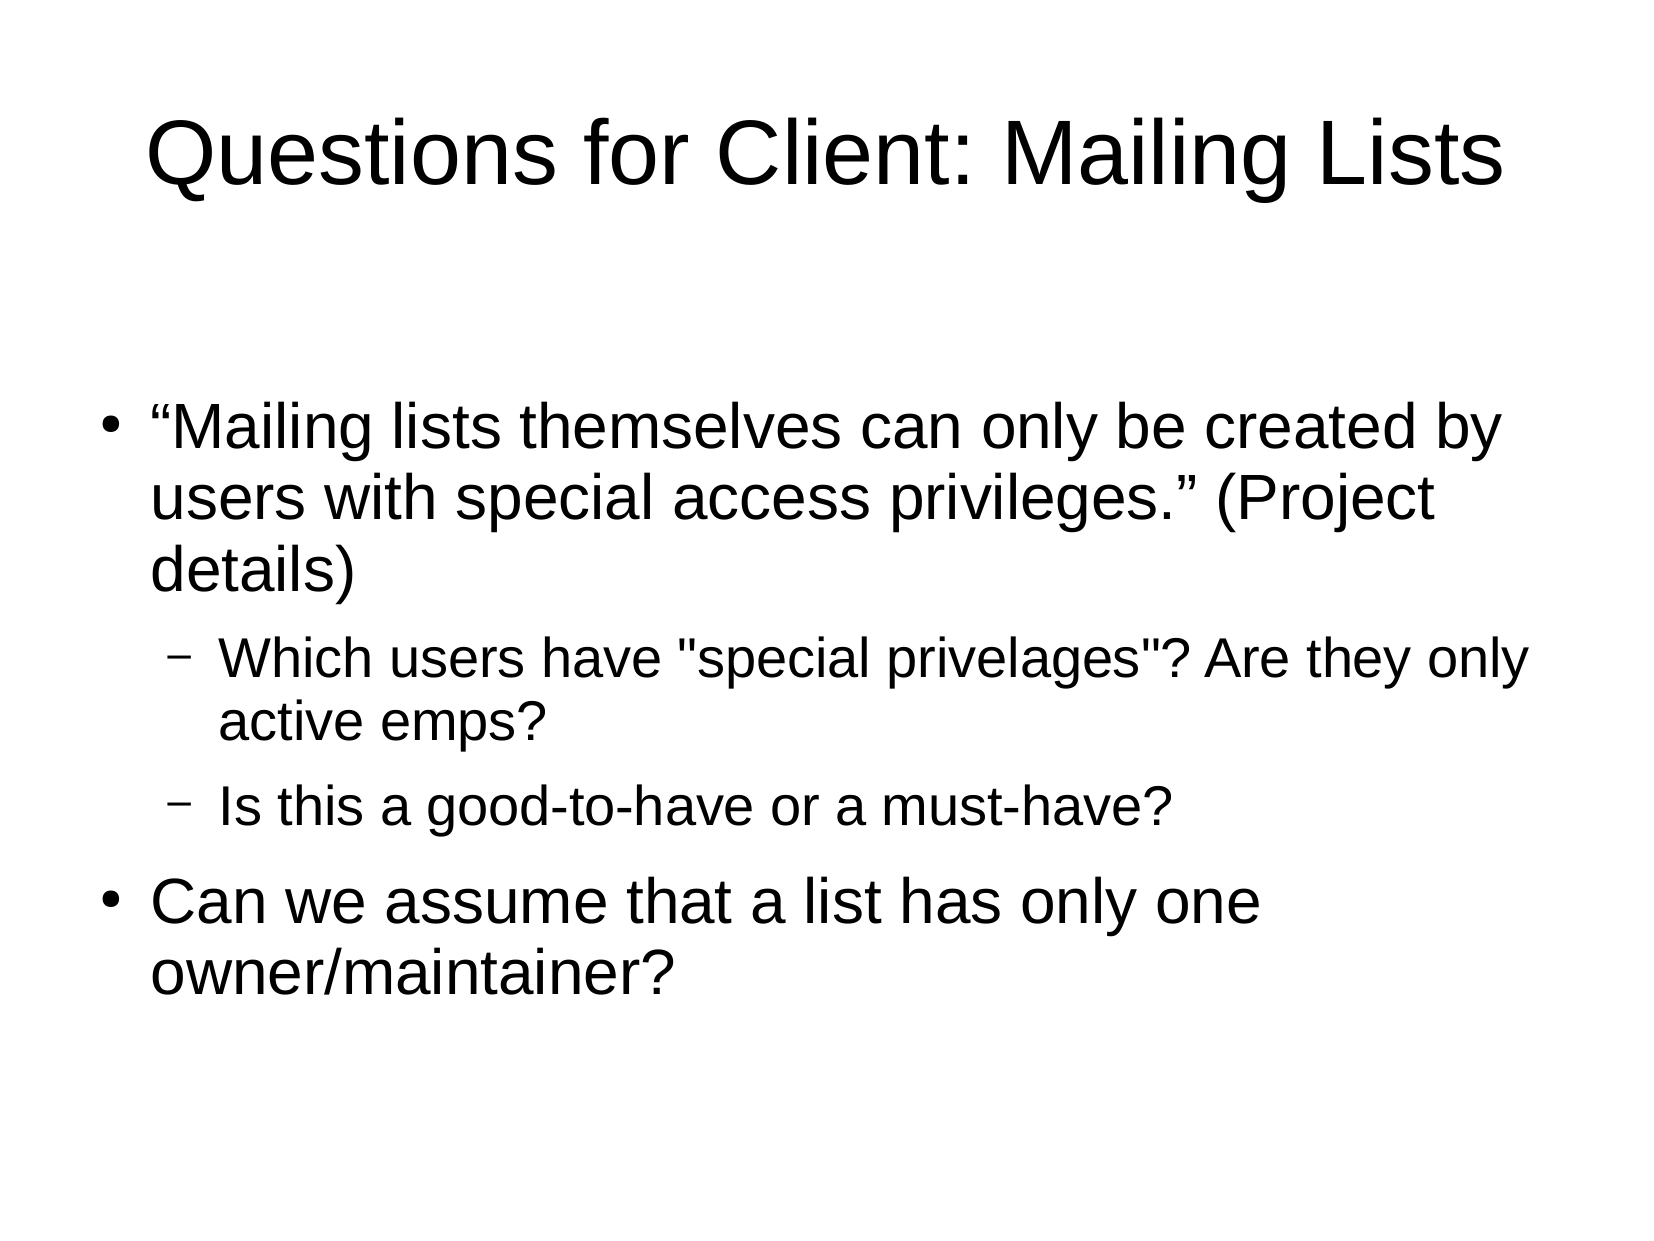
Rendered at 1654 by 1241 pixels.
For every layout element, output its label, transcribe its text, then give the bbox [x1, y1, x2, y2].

list “Mailing lists themselves can only be created by users with special access privileges.” (Project details) Which users have "special privelages"? Are they only active emps? Is this a good-to-have or a must-have? Can we assume that a list has only one owner/maintainer? [82, 290, 1571, 1010]
title Questions for Client: Mailing Lists [82, 49, 1571, 257]
